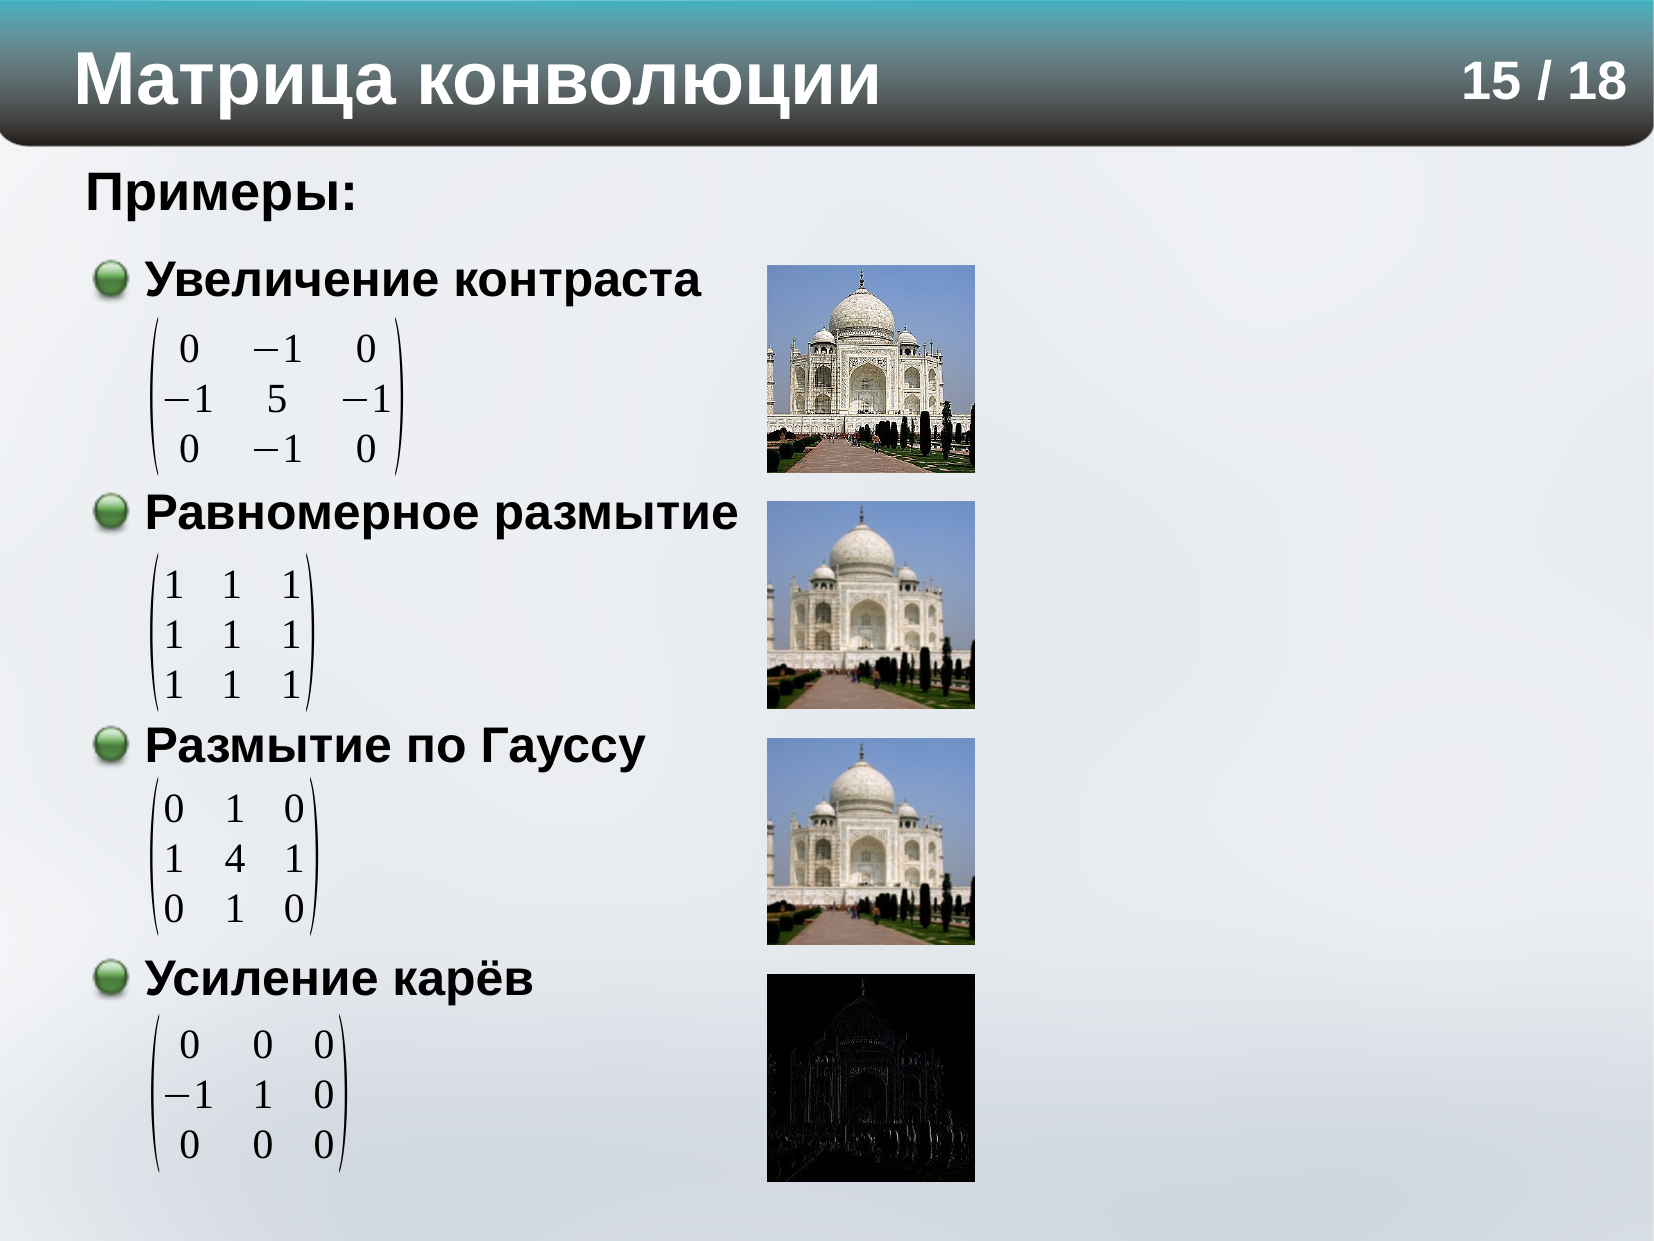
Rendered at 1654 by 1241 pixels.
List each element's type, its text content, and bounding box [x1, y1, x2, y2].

chart [141, 549, 323, 715]
picture [0, 0, 1654, 1241]
chart [141, 774, 328, 939]
picture [767, 738, 975, 945]
text_box <номер> / 18 [1446, 42, 1654, 179]
text_box Примеры: Увеличение контраста Равномерное размытие Размытие по Гауссу Усиление карёв [70, 153, 1595, 1014]
text_box Матрица конволюции [59, 29, 1418, 129]
chart [141, 313, 414, 479]
picture [767, 265, 975, 473]
chart [141, 1010, 356, 1176]
picture [767, 501, 975, 709]
